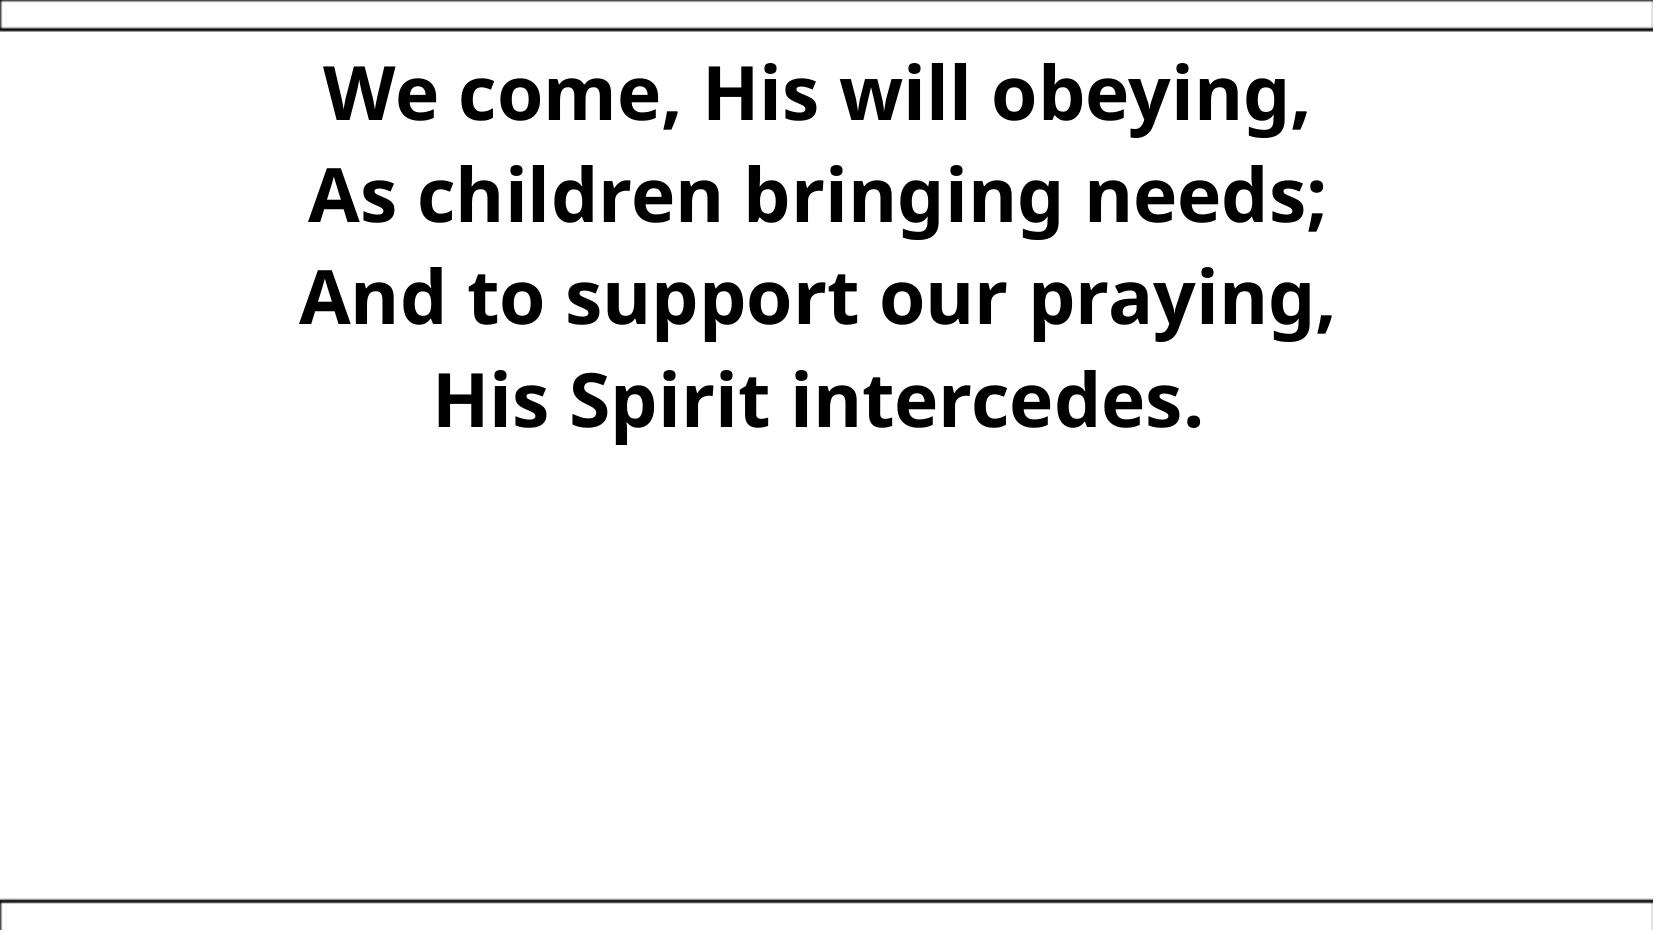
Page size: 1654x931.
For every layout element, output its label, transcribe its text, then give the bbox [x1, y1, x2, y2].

text_box We come, His will obeying, As children bringing needs; And to support our praying, His Spirit intercedes. [46, 32, 1592, 447]
picture [0, 0, 1653, 930]
